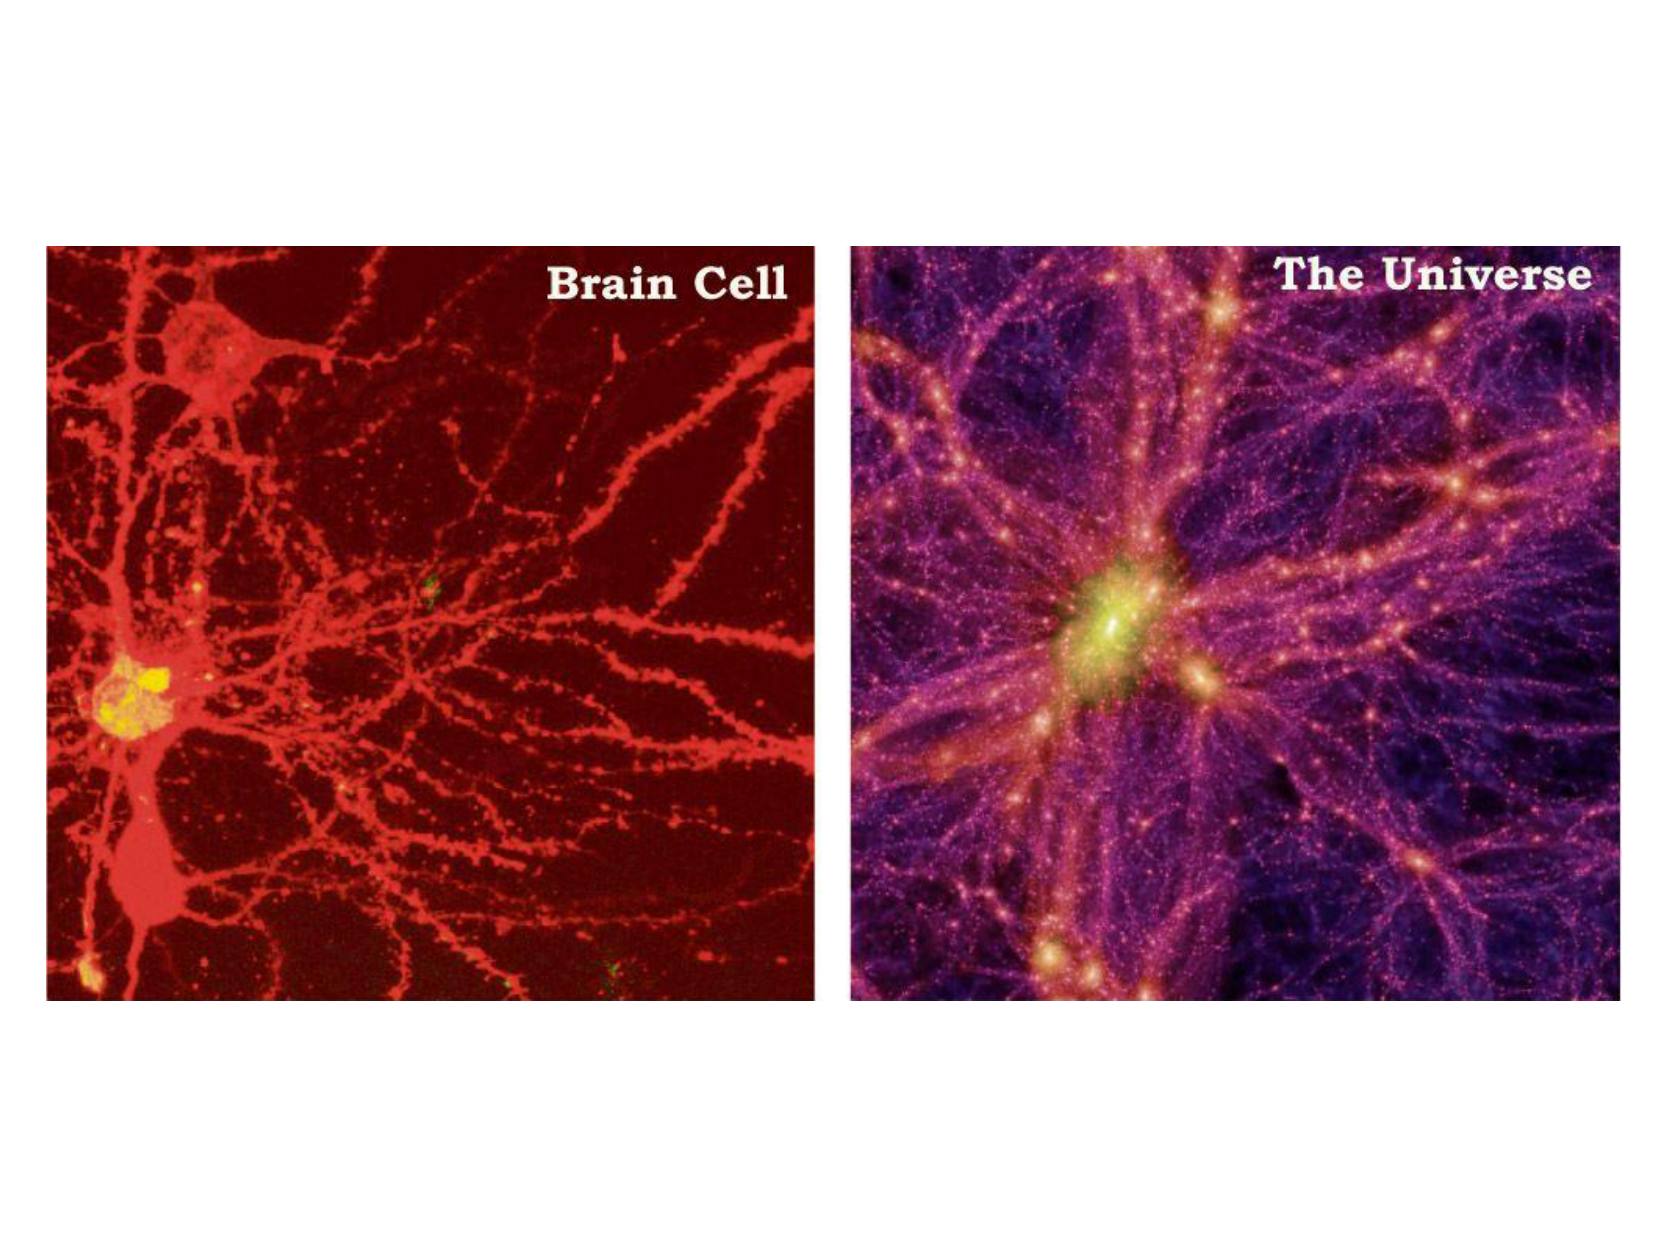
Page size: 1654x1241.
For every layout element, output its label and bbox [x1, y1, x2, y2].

picture [46, 246, 1622, 1001]
